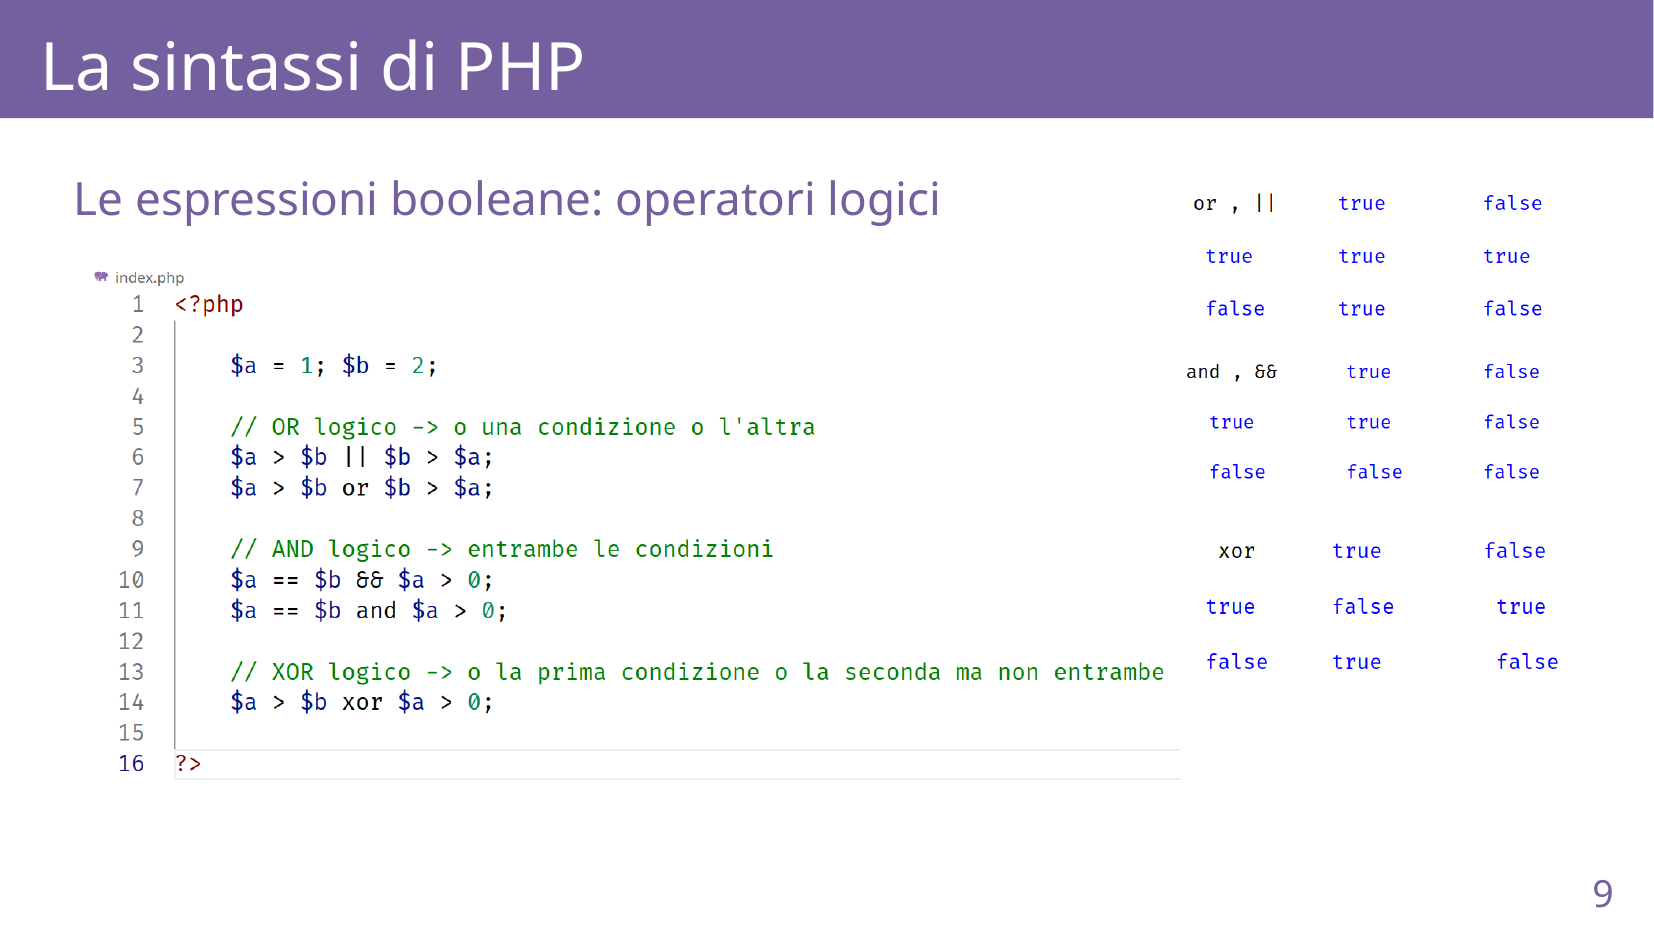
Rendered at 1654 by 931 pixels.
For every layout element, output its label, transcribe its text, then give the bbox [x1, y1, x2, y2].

text_box Le espressioni booleane: operatori logici [59, 158, 1107, 229]
picture [1187, 354, 1571, 500]
text_box [0, 0, 1654, 119]
text_box La sintassi di PHP [25, 11, 523, 107]
picture [87, 177, 1606, 785]
text_box <numero> [1513, 860, 1654, 931]
